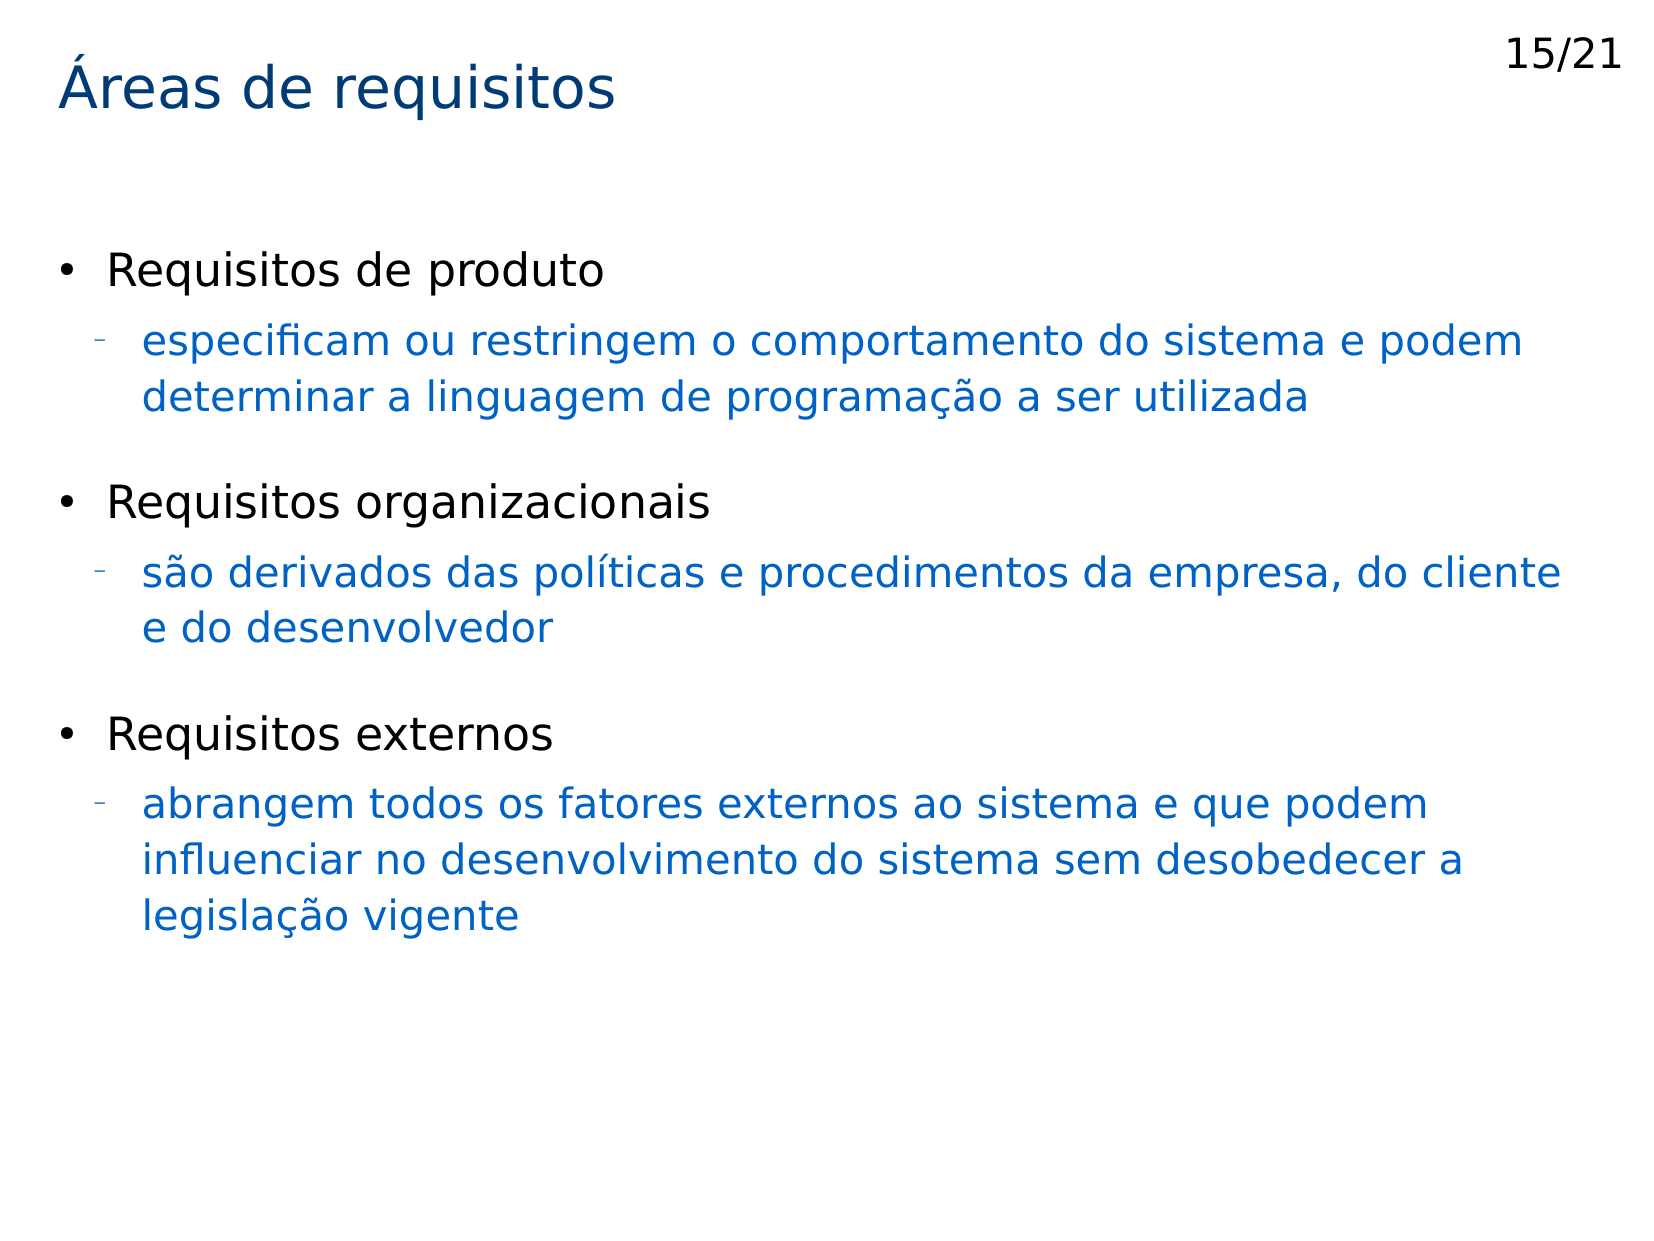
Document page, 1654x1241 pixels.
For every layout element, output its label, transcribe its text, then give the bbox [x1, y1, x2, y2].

title Áreas de requisitos [59, 29, 1506, 148]
list Requisitos de produto especificam ou restringem o comportamento do sistema e podem determinar a linguagem de programação a ser utilizada Requisitos organizacionais são derivados das políticas e procedimentos da empresa, do cliente e do desenvolvedor Requisitos externos abrangem todos os fatores externos ao sistema e que podem influenciar no desenvolvimento do sistema sem desobedecer a legislação vigente [59, 236, 1595, 1211]
